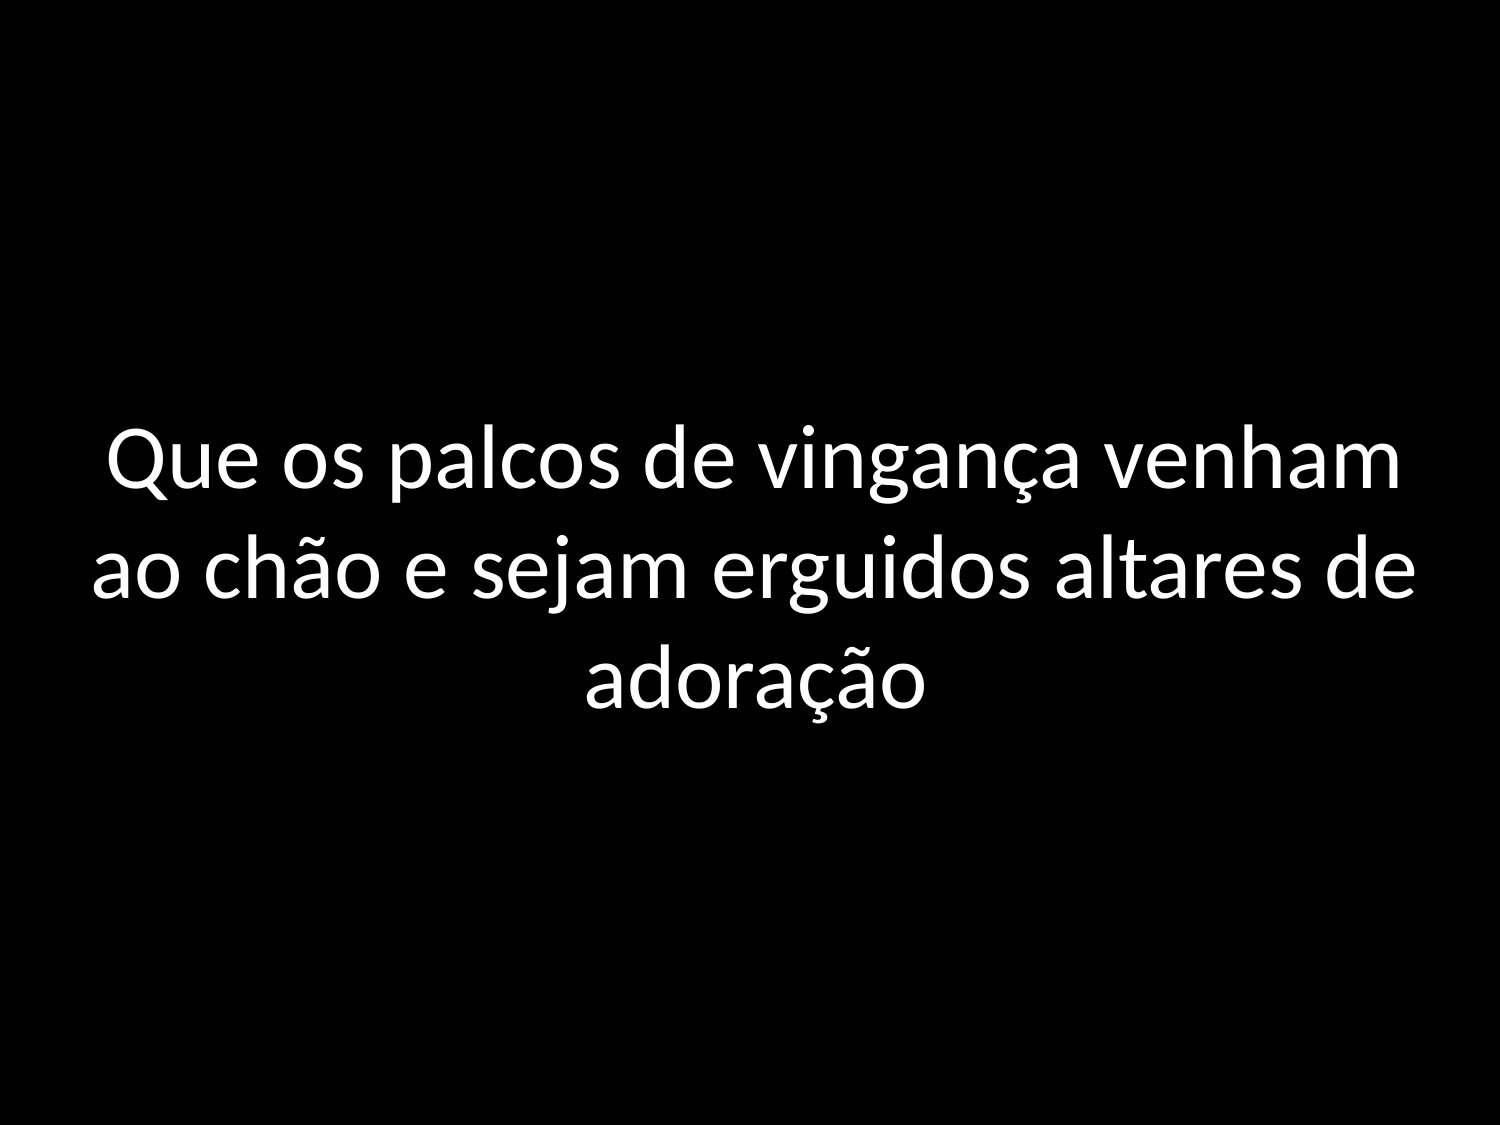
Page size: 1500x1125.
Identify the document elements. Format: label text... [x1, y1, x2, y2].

title Que os palcos de vingança venham ao chão e sejam erguidos altares de adoração [46, 45, 1465, 1079]
